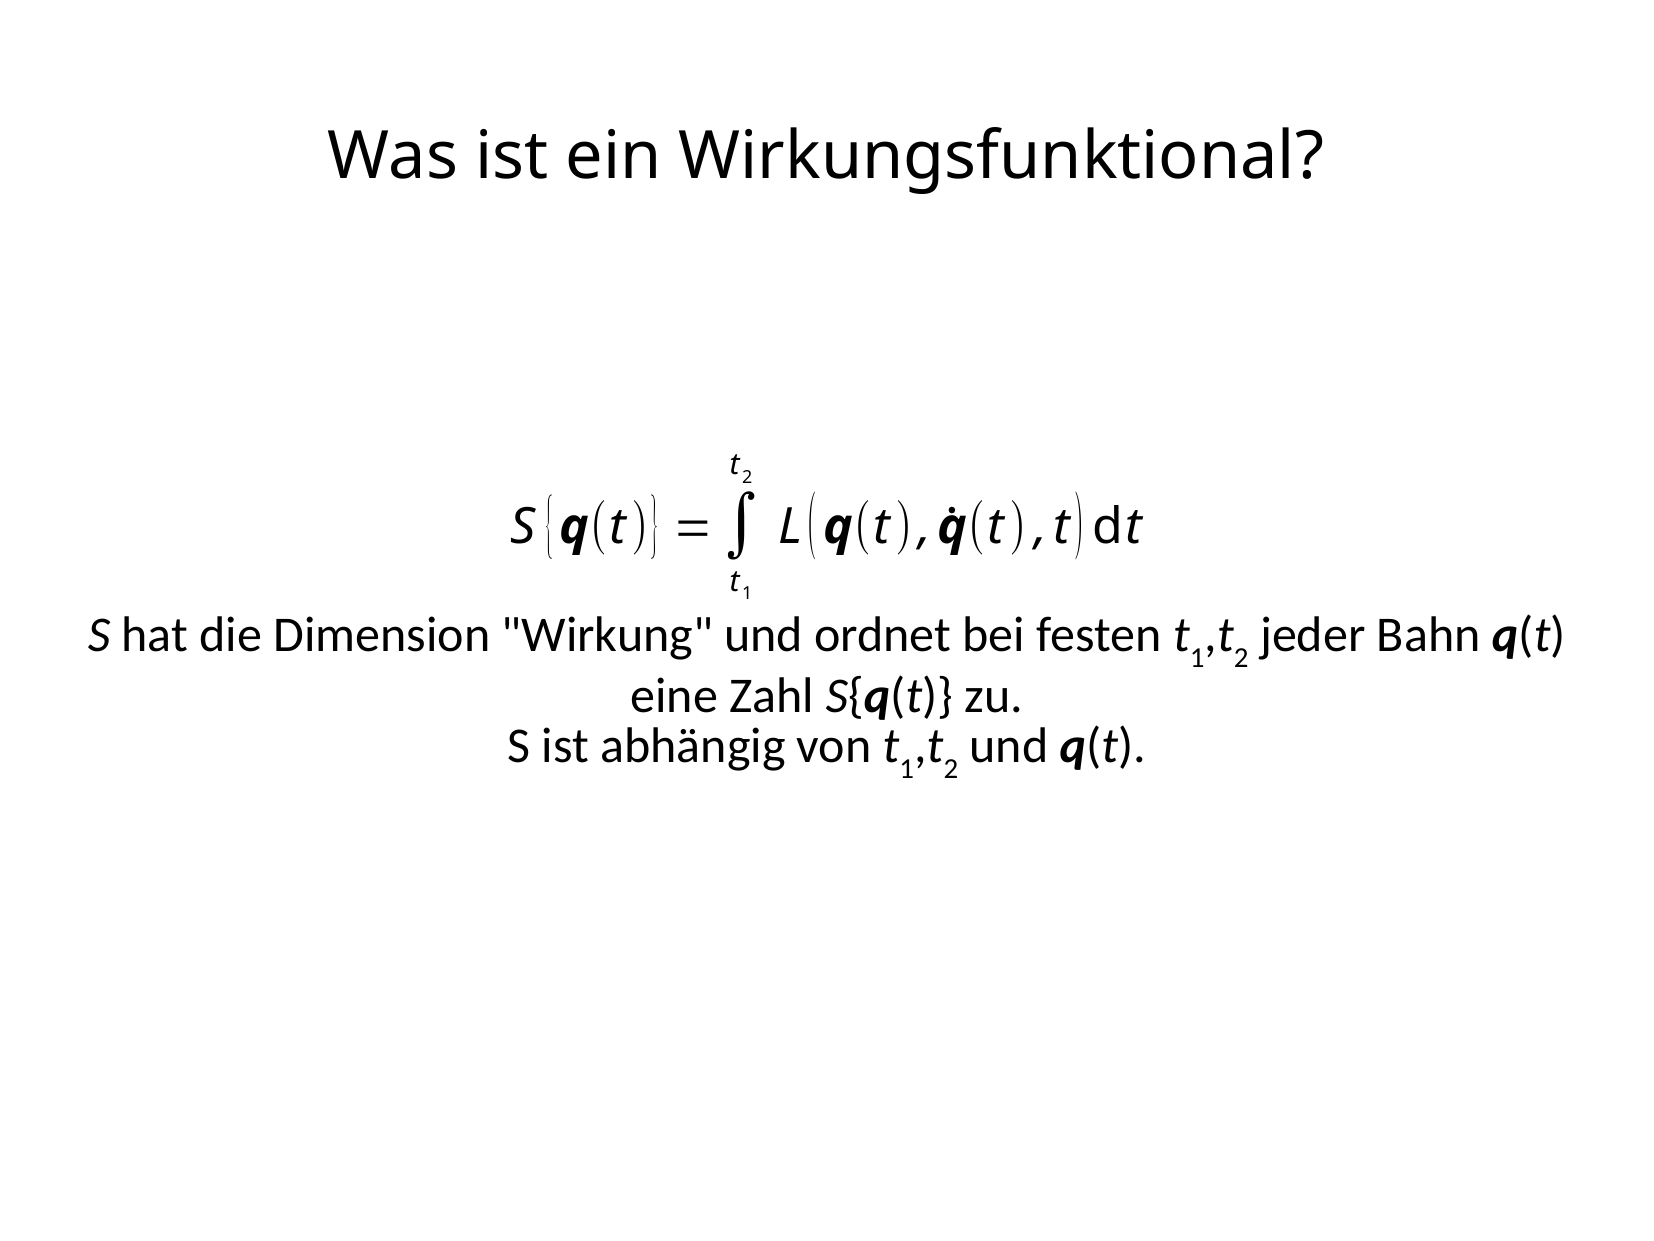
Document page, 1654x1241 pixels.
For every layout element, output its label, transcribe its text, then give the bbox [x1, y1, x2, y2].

subtitle S hat die Dimension "Wirkung" und ordnet bei festen t1,t2 jeder Bahn q(t) eine Zahl S{q(t)} zu. S ist abhängig von t1,t2 und q(t). [82, 290, 1571, 1010]
chart [503, 446, 1151, 605]
title Was ist ein Wirkungsfunktional? [82, 49, 1571, 257]
